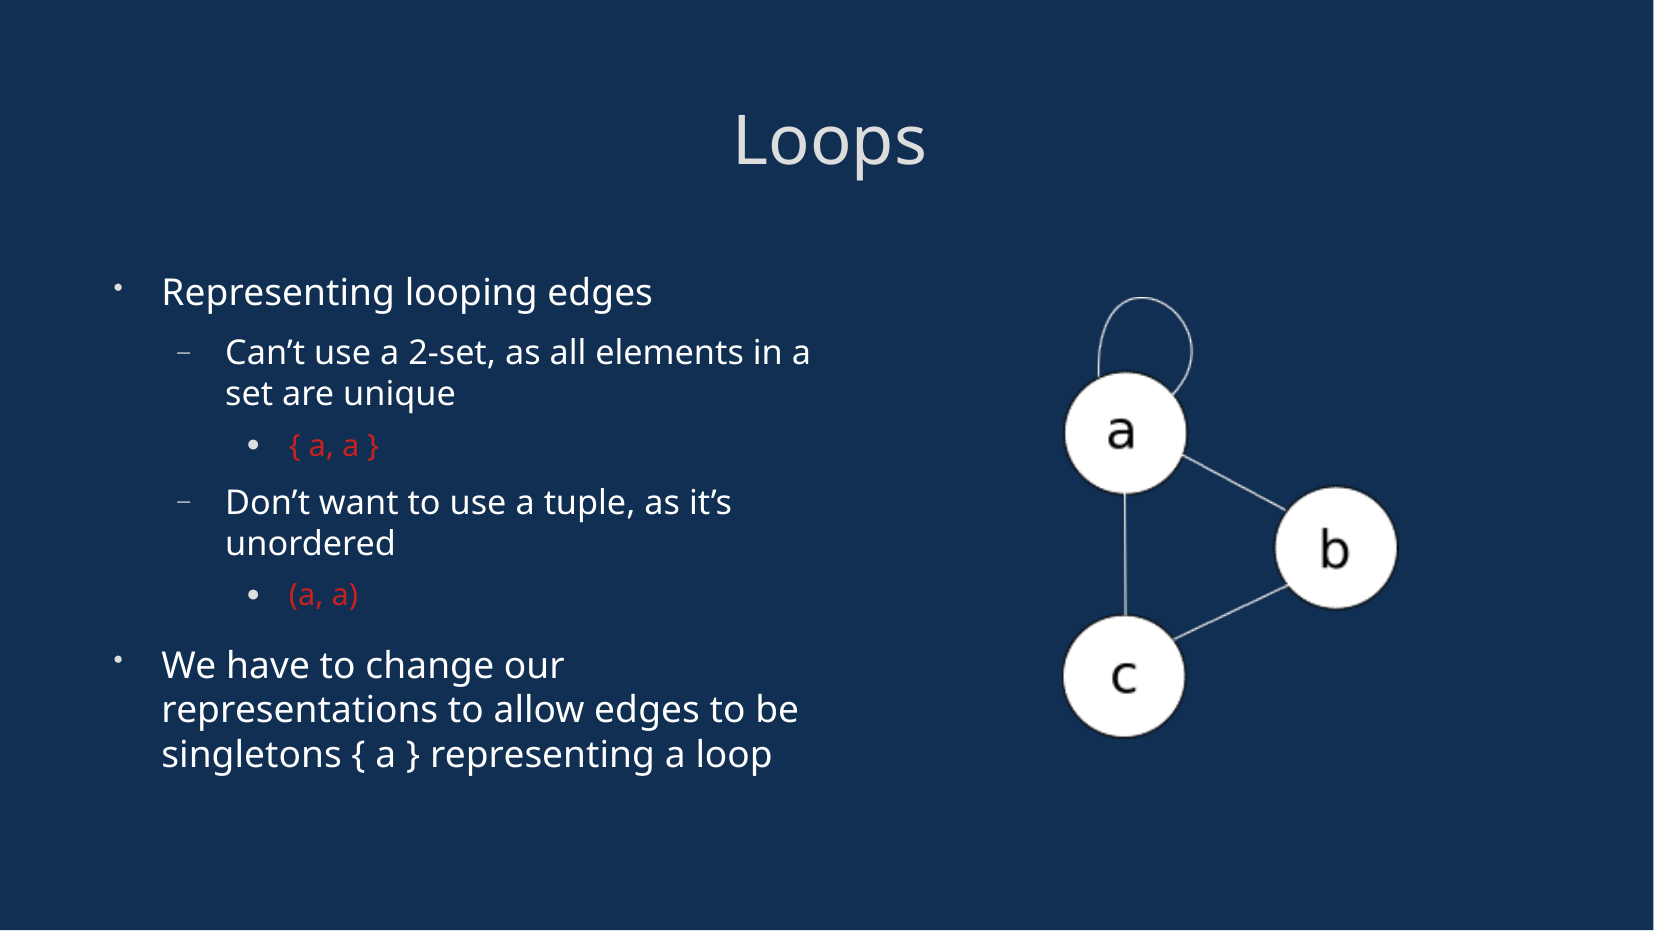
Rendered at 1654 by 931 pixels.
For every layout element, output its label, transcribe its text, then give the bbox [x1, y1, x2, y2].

list Representing looping edges Can’t use a 2-set, as all elements in a set are unique { a, a } Don’t want to use a tuple, as it’s unordered (a, a) We have to change our representations to allow edges to be singletons { a } representing a loop [97, 268, 813, 806]
picture [1062, 297, 1399, 739]
title Loops [97, 56, 1563, 220]
